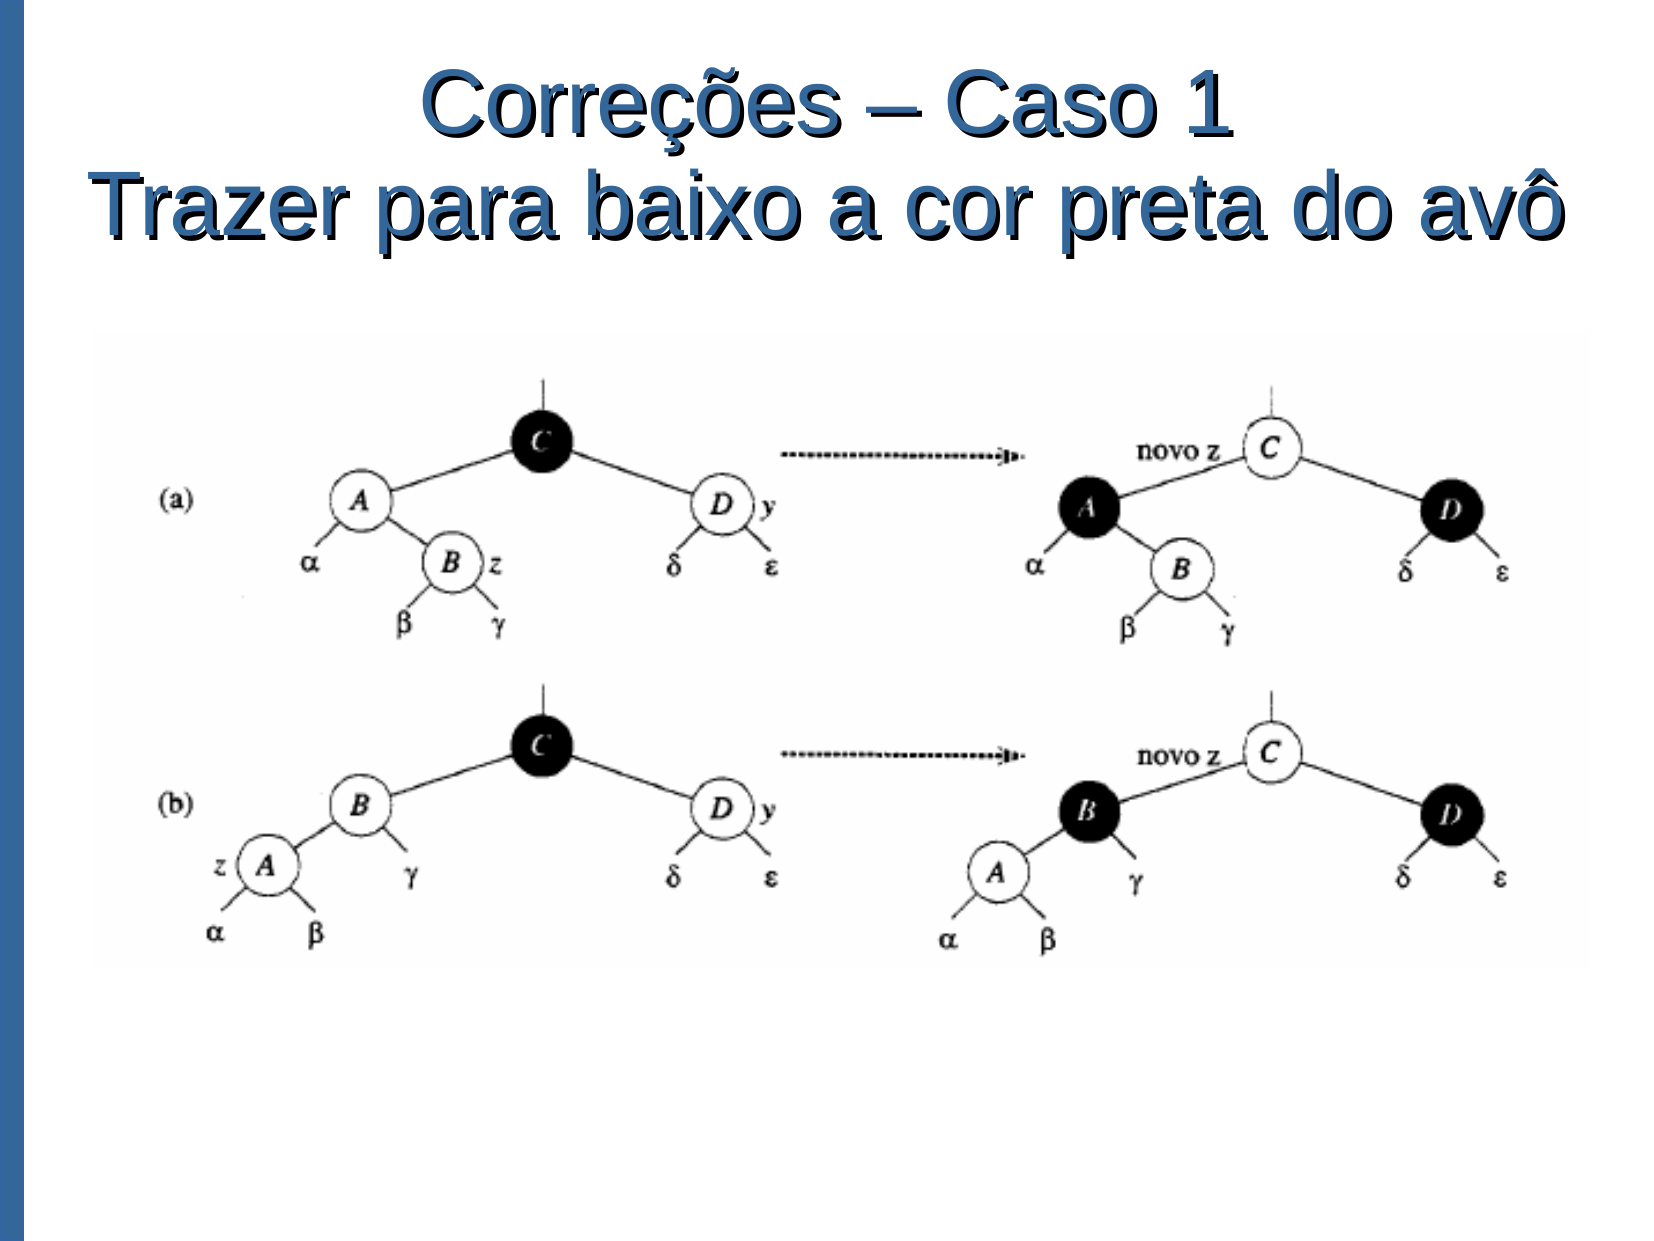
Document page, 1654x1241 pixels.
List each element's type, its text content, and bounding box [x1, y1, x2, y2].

picture [92, 330, 1590, 969]
title Correções – Caso 1 Trazer para baixo a cor preta do avô [82, 49, 1571, 257]
